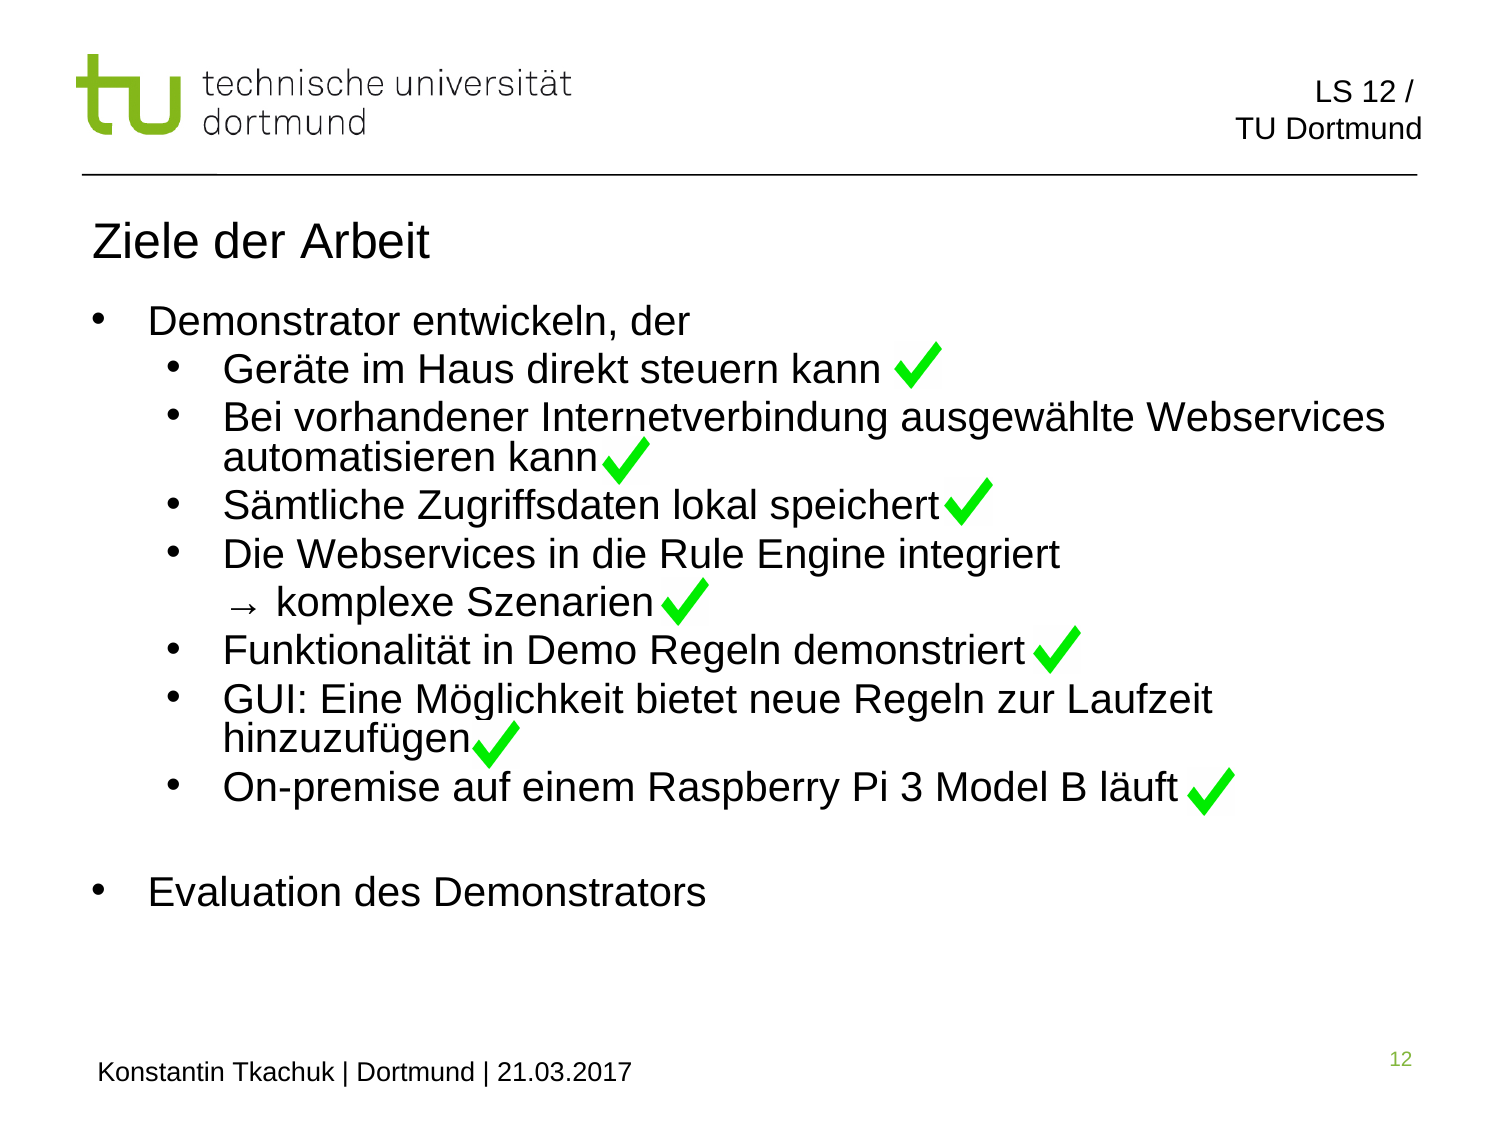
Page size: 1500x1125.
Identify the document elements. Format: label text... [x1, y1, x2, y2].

picture [1033, 625, 1081, 674]
picture [894, 341, 942, 390]
picture [661, 577, 709, 626]
picture [76, 54, 573, 145]
text_box Konstantin Tkachuk | Dortmund | 21.03.2017 [82, 1046, 733, 1083]
list Demonstrator entwickeln, der Geräte im Haus direkt steuern kann Bei vorhandener Internetverbindung ausgewählte Webservices automatisieren kann Sämtliche Zugriffsdaten lokal speichert Die Webservices in die Rule Engine integriert → komplexe Szenarien Funktionalität in Demo Regeln demonstriert GUI: Eine Möglichkeit bietet neue Regeln zur Laufzeit hinzuzufügen On-premise auf einem Raspberry Pi 3 Model B läuft Evaluation des Demonstrators [76, 295, 1410, 956]
picture [472, 720, 520, 769]
picture [1187, 767, 1235, 816]
picture [602, 436, 650, 485]
picture [944, 477, 993, 526]
title Ziele der Arbeit [77, 183, 1411, 295]
